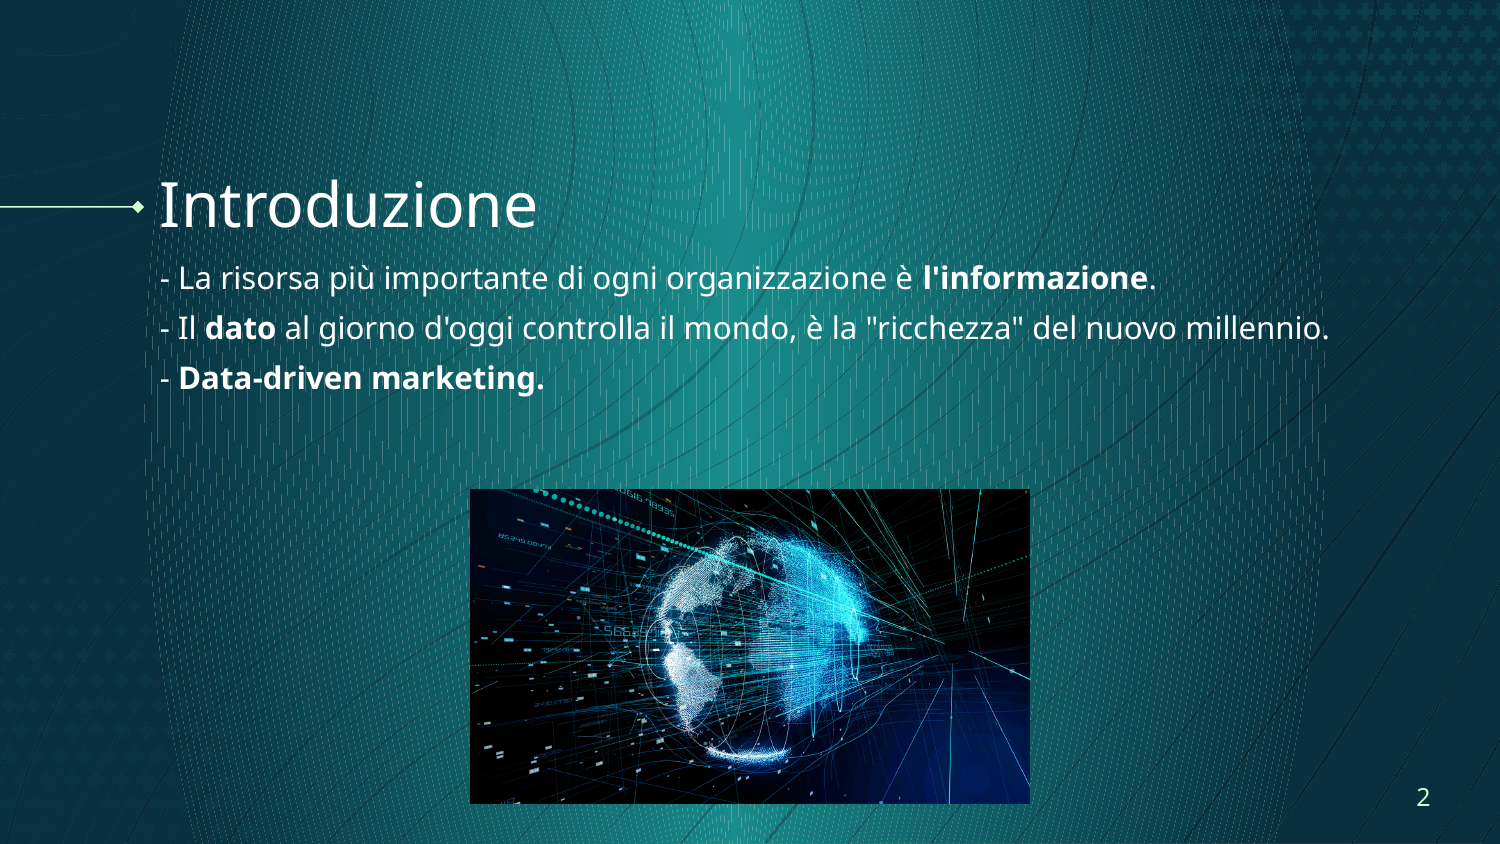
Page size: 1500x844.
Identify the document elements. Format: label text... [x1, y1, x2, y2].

slide_number <numero> [1378, 766, 1469, 832]
title Introduzione [159, 174, 1340, 240]
list - La risorsa più importante di ogni organizzazione è l'informazione. - Il dato al giorno d'oggi controlla il mondo, è la "ricchezza" del nuovo millennio. - Data-driven marketing. [159, 258, 1418, 537]
picture [470, 489, 1030, 804]
